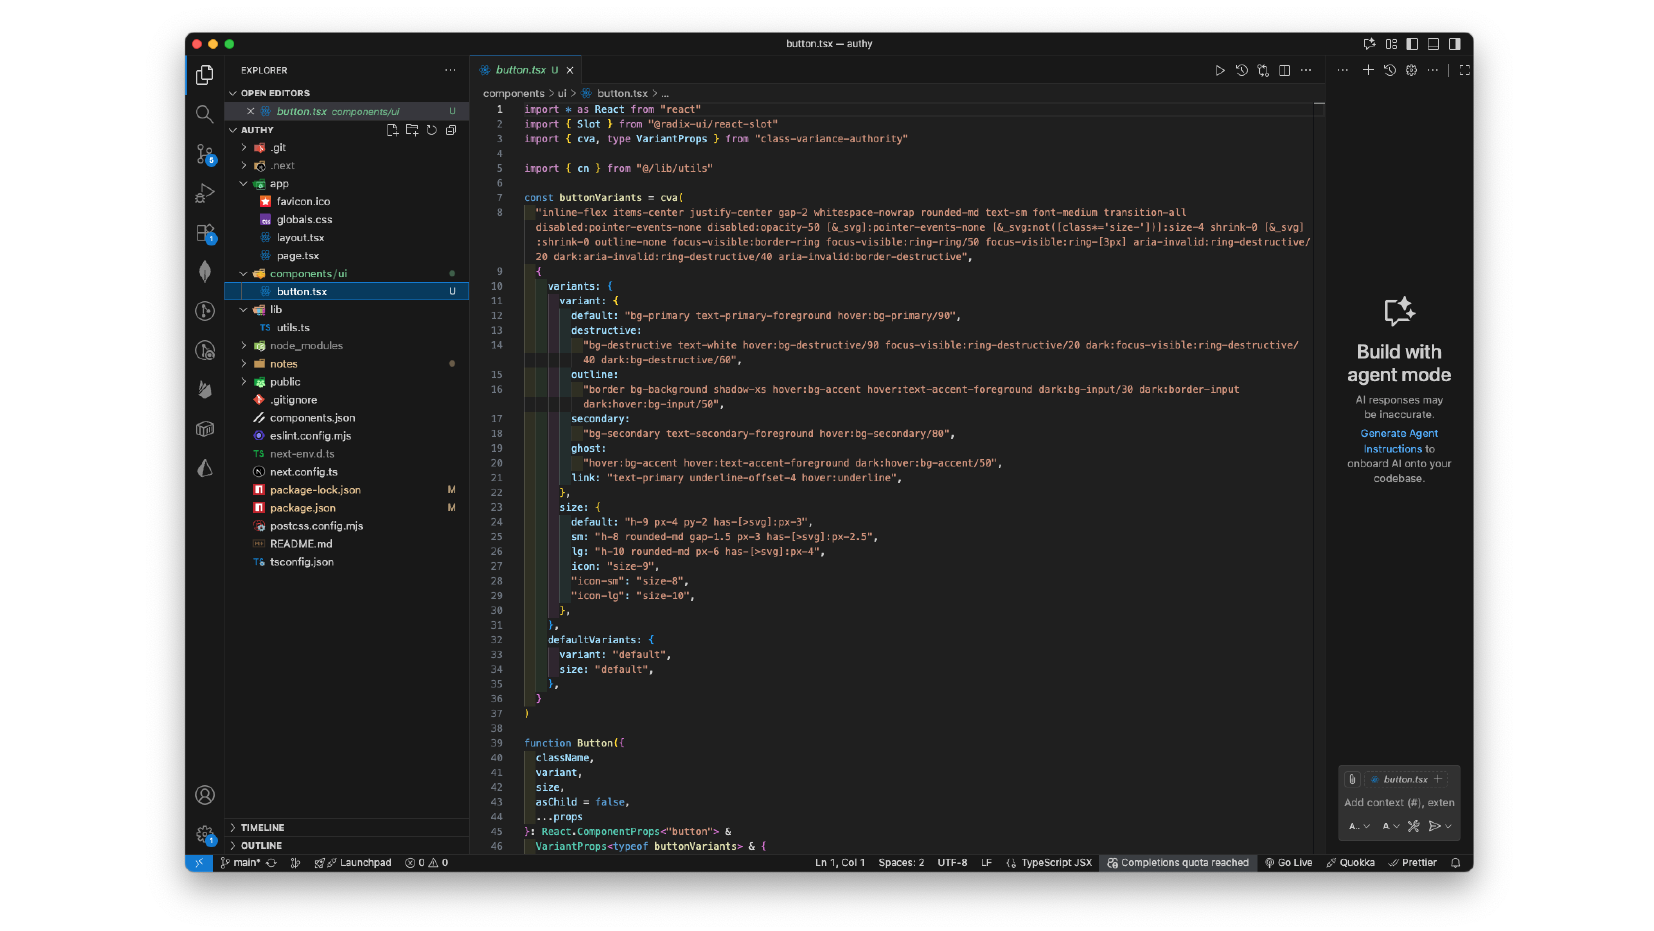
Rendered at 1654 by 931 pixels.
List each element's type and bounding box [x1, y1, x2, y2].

picture [139, 1, 1519, 931]
